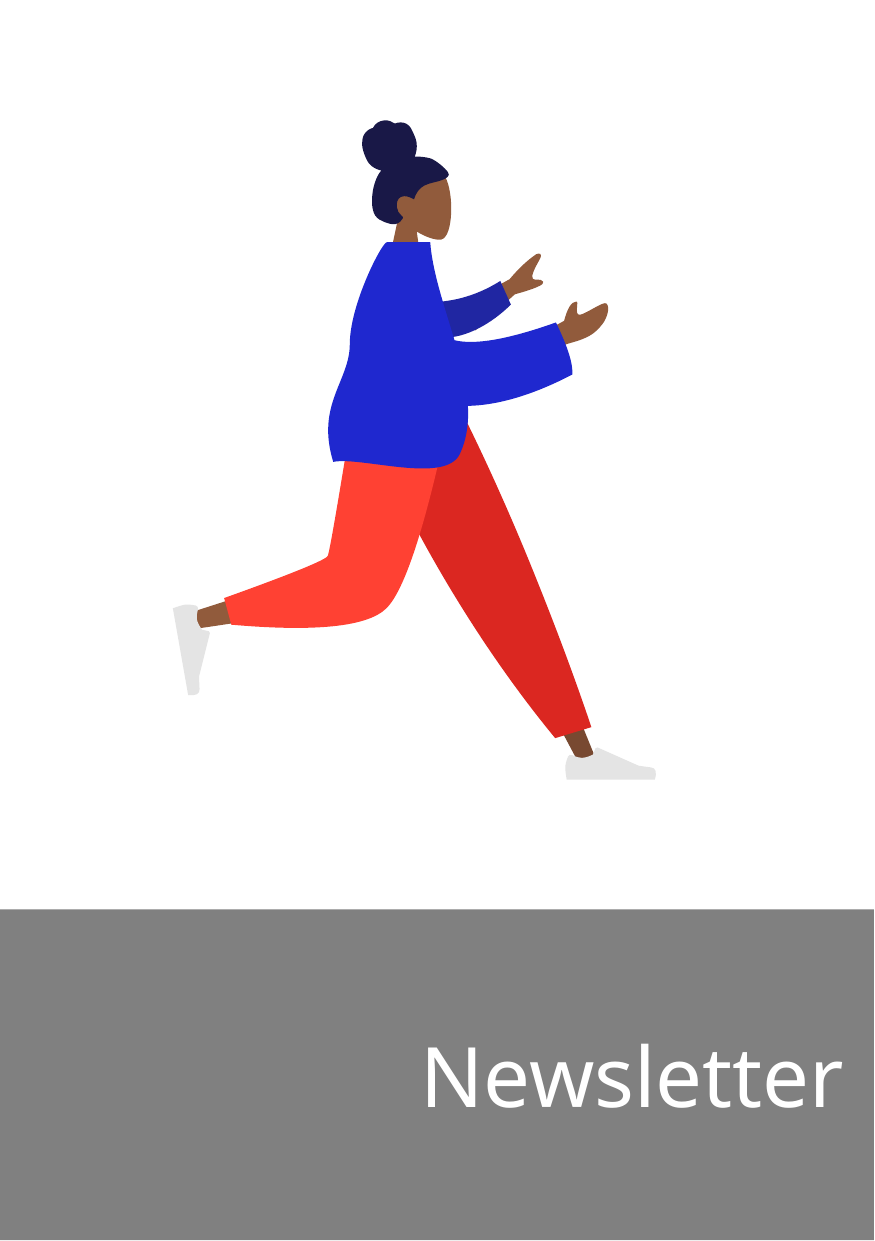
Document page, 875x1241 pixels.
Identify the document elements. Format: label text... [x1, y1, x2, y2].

title Newsletter [29, 933, 845, 1217]
picture [109, 71, 706, 823]
